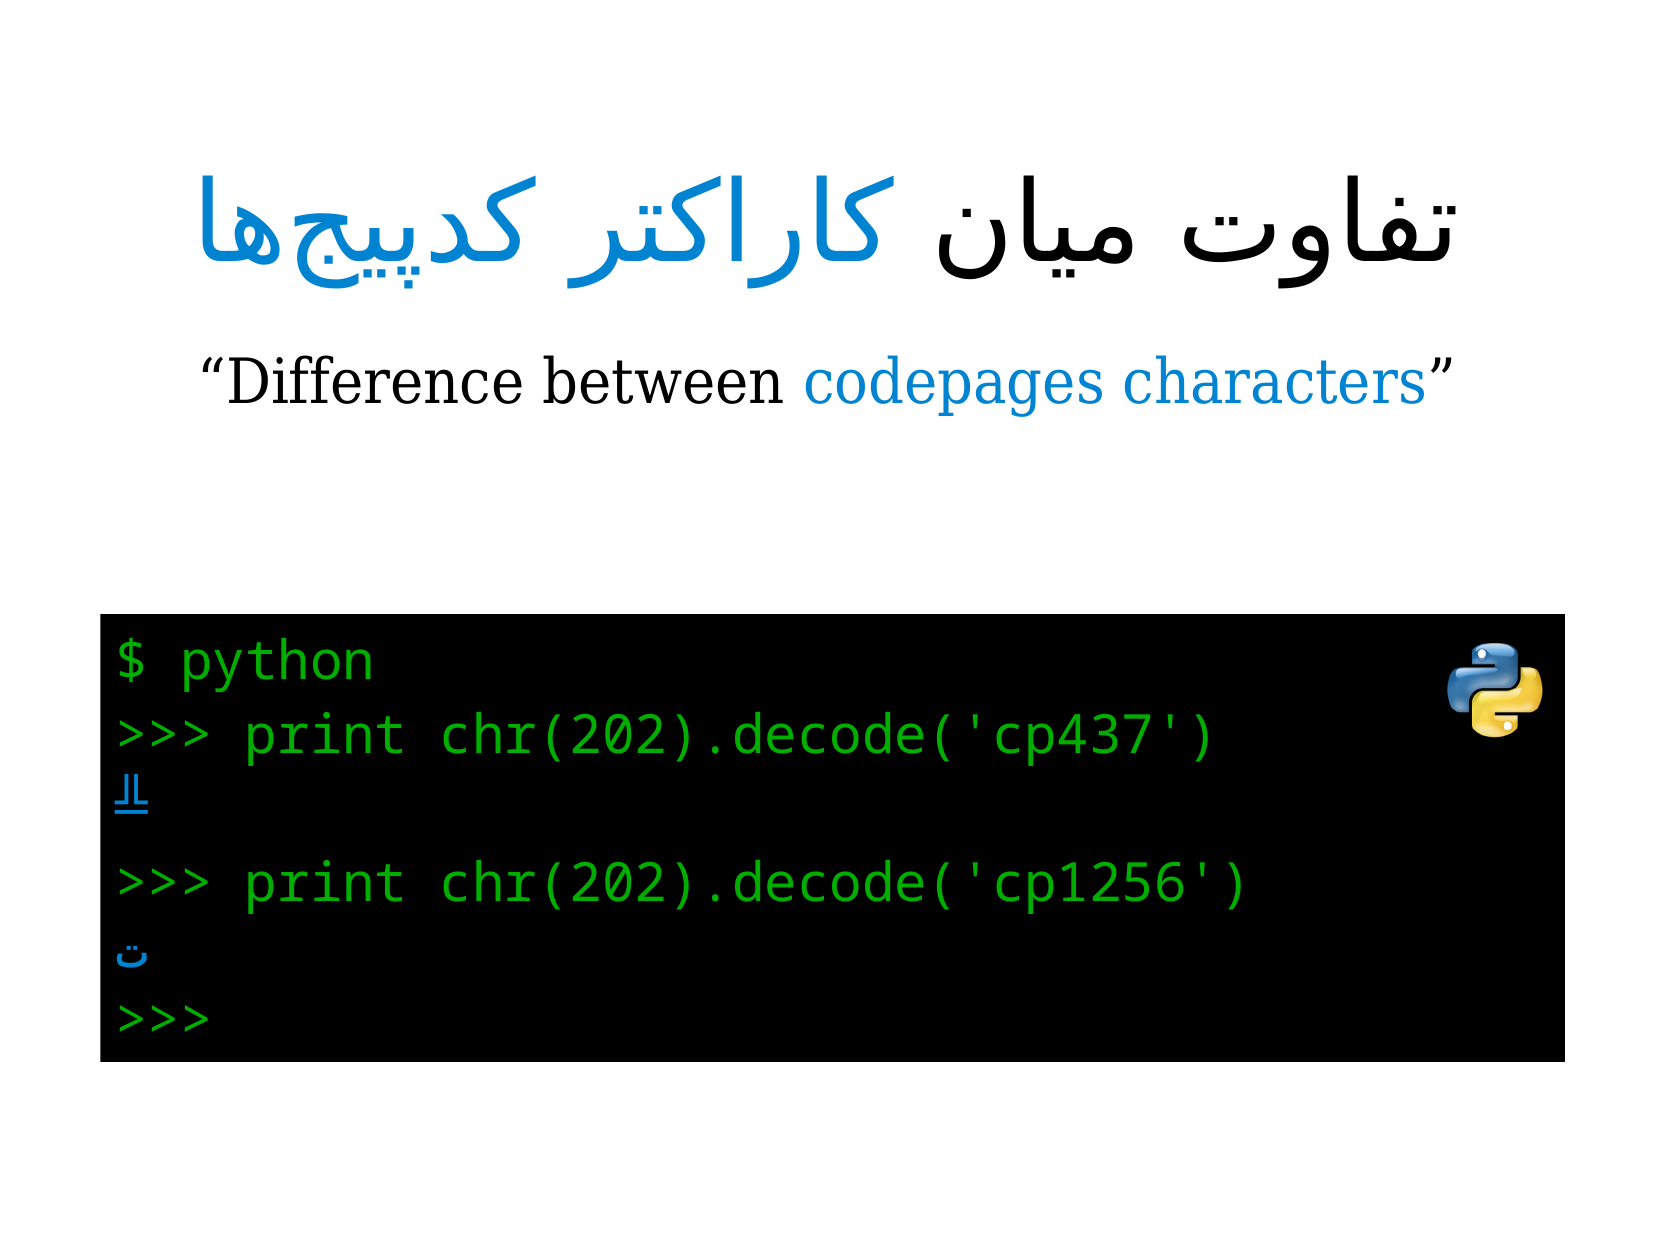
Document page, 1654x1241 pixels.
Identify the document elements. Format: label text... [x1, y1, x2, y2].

picture [1431, 628, 1554, 751]
text_box $ python >>> print chr(202).decode('cp437') ╩ >>> print chr(202).decode('cp1256') ت >>> [100, 614, 1565, 959]
text_box تفاوت میان کاراکتر کدپیج‌ها “Difference between codepages characters” [82, 49, 1571, 526]
